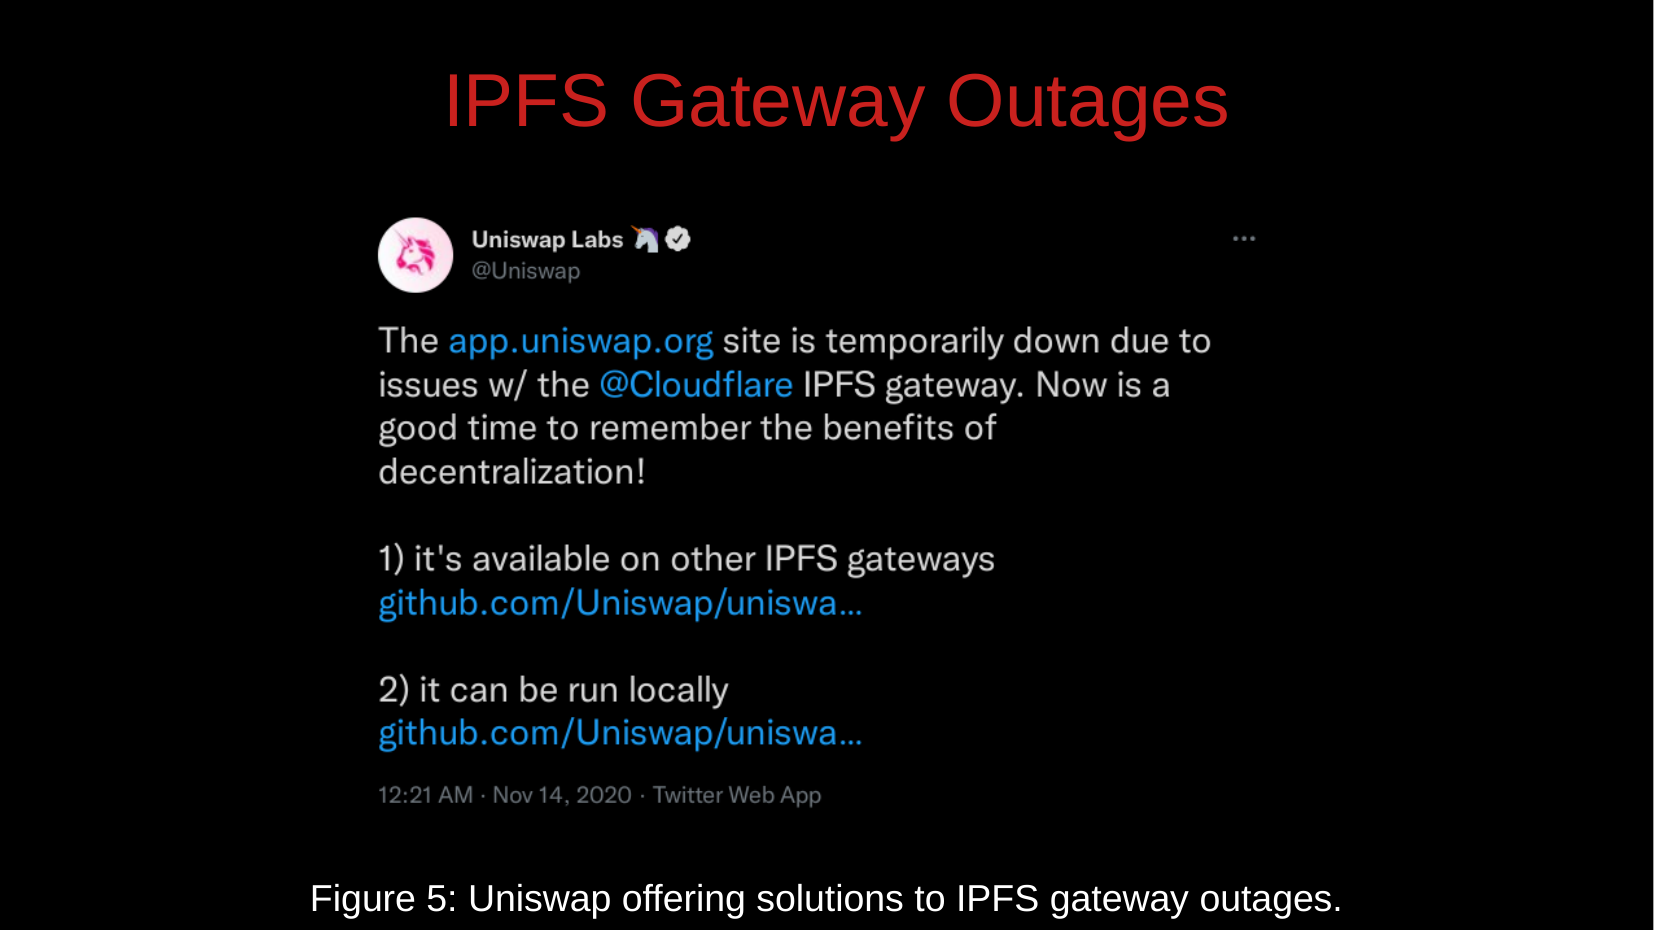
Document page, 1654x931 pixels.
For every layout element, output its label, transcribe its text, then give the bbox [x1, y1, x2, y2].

picture [360, 210, 1279, 826]
text_box IPFS Gateway Outages [0, 51, 1654, 151]
text_box Figure 5: Uniswap offering solutions to IPFS gateway outages. [0, 870, 1654, 931]
